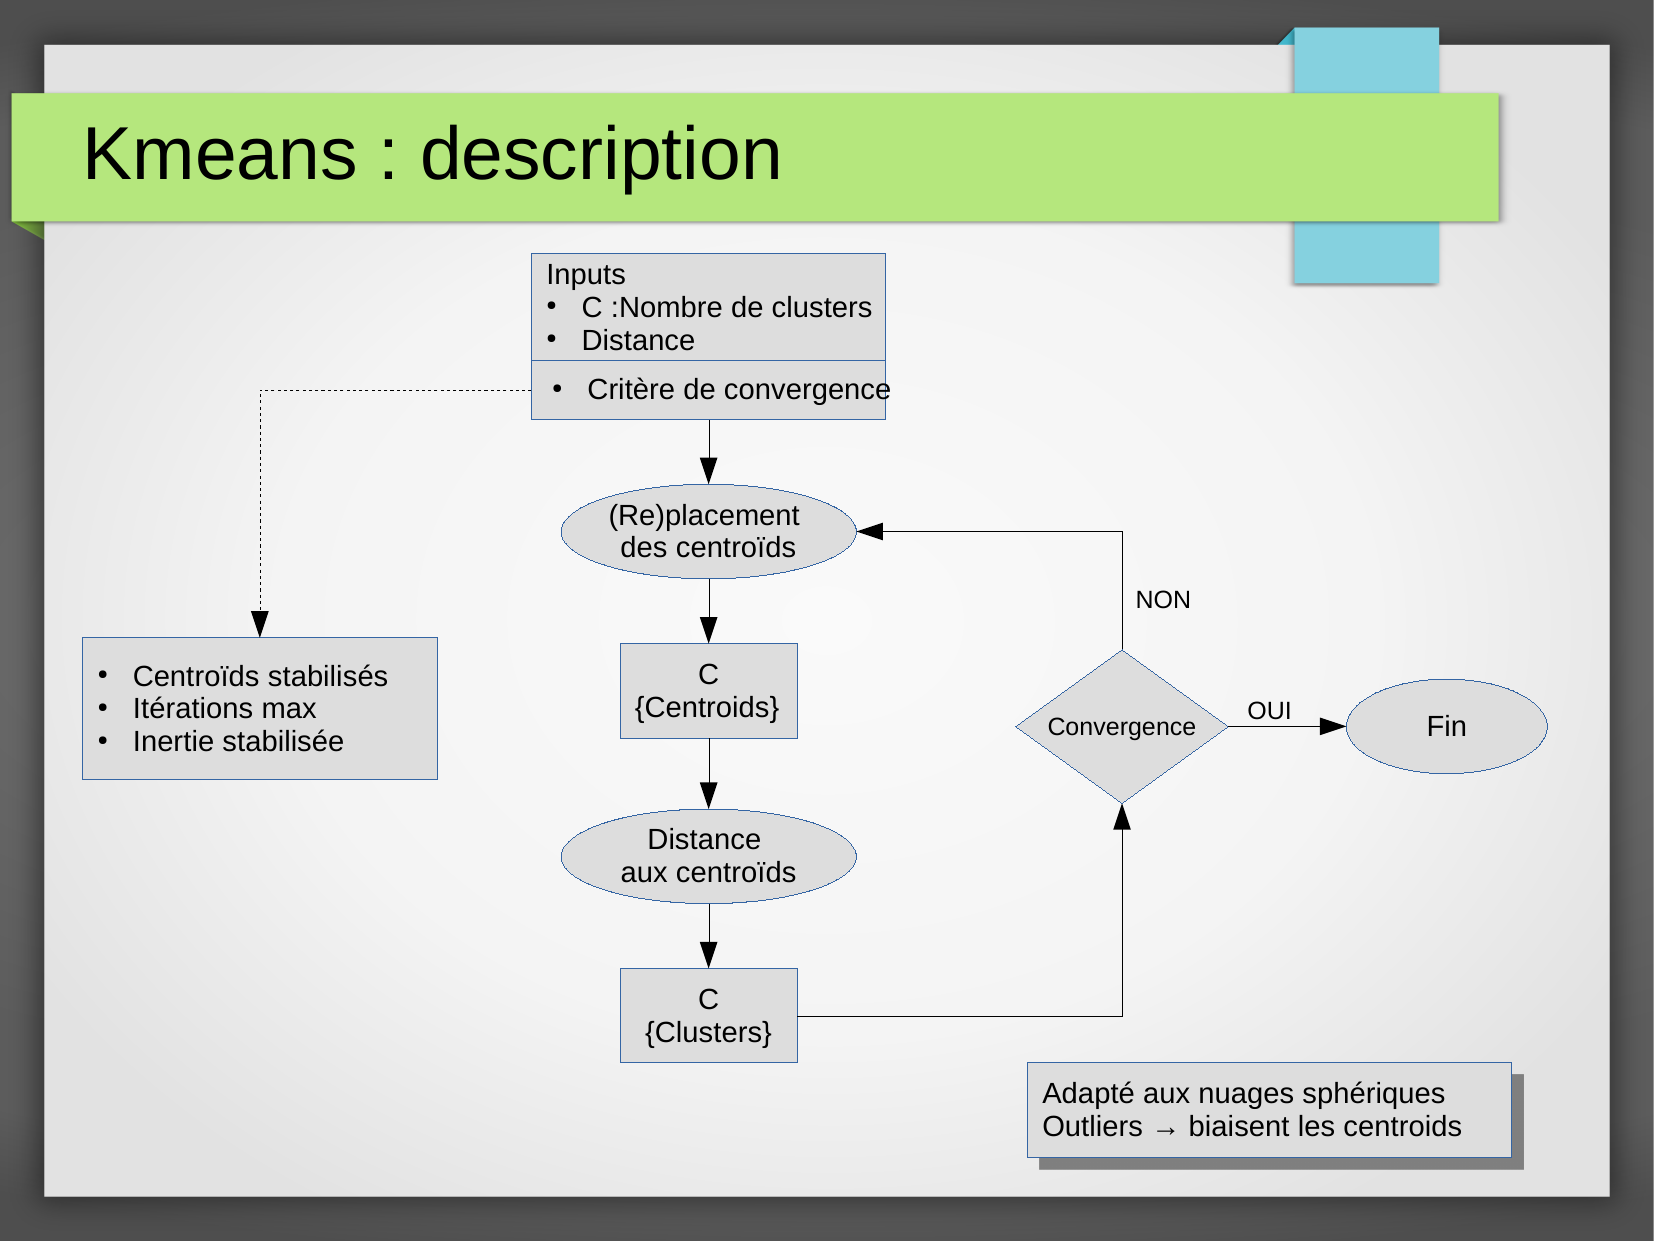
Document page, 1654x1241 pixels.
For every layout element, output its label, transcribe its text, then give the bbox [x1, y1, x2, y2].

picture [0, 0, 1654, 1241]
text_box Centroïds stabilisés Itérations max Inertie stabilisée [82, 637, 438, 780]
text_box (Re)placement des centroïds [561, 484, 857, 579]
text_box C {Centroids} [620, 643, 798, 739]
text_box C {Clusters} [620, 968, 798, 1063]
text_box Adapté aux nuages sphériques Outliers → biaisent les centroids [1027, 1062, 1512, 1158]
text_box Fin [1346, 679, 1548, 774]
text_box NON [1116, 578, 1211, 622]
text_box Inputs C :Nombre de clusters Distance [531, 253, 886, 360]
text_box Convergence [1015, 649, 1228, 804]
text_box Distance aux centroïds [561, 809, 857, 904]
text_box Critère de convergence [531, 360, 886, 420]
text_box OUI [1228, 689, 1312, 733]
title Kmeans : description [82, 94, 1477, 213]
